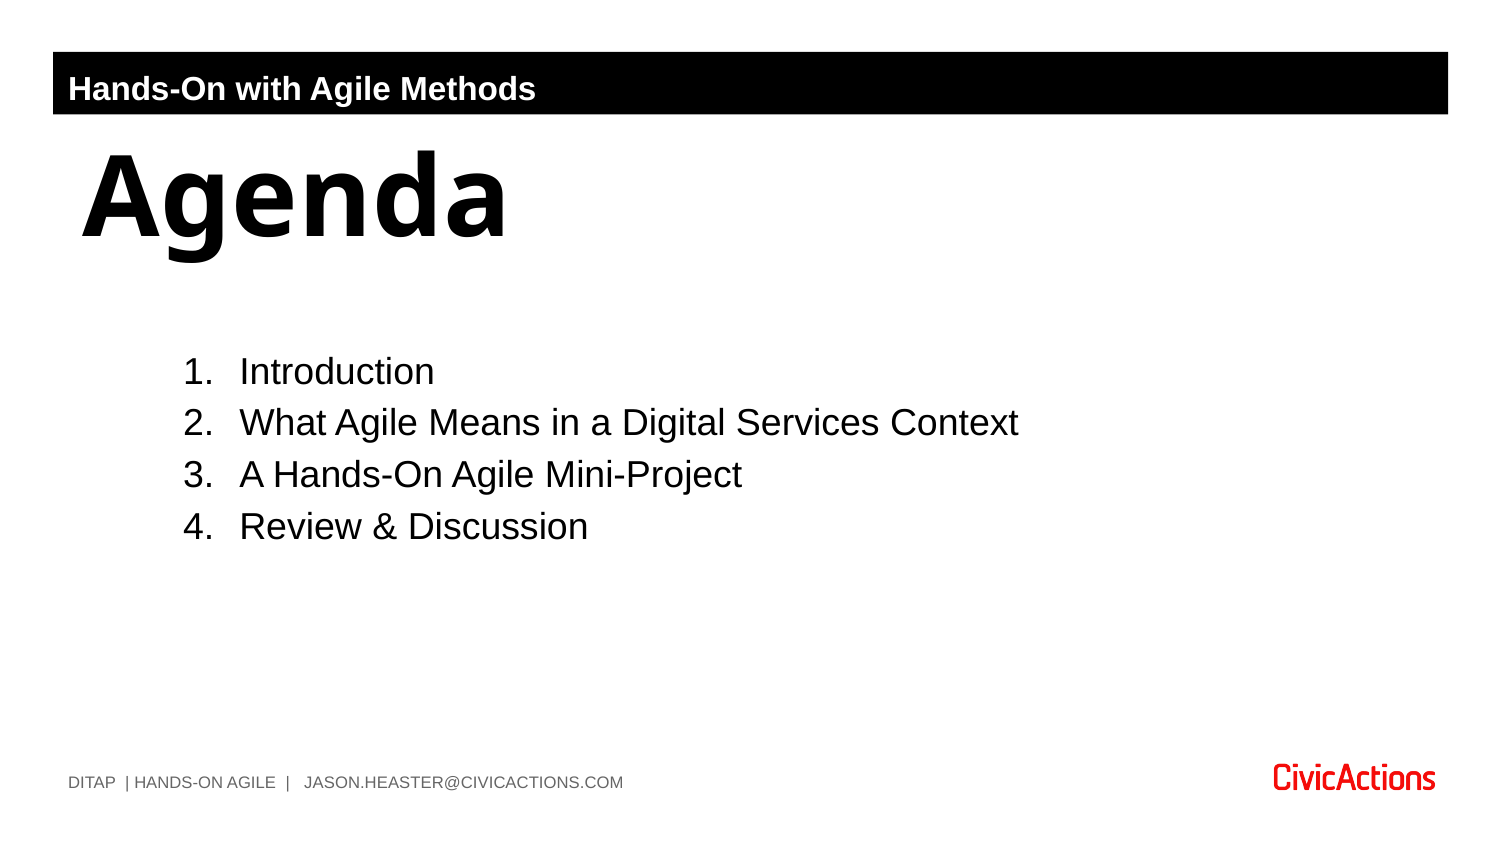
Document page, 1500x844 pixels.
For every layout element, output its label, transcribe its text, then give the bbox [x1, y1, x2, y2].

list Introduction What Agile Means in a Digital Services Context A Hands-On Agile Mini-Project Review & Discussion [154, 330, 1362, 584]
picture [1271, 758, 1438, 795]
title Agenda [73, 114, 1354, 291]
title Hands-On with Agile Methods [53, 51, 1449, 115]
